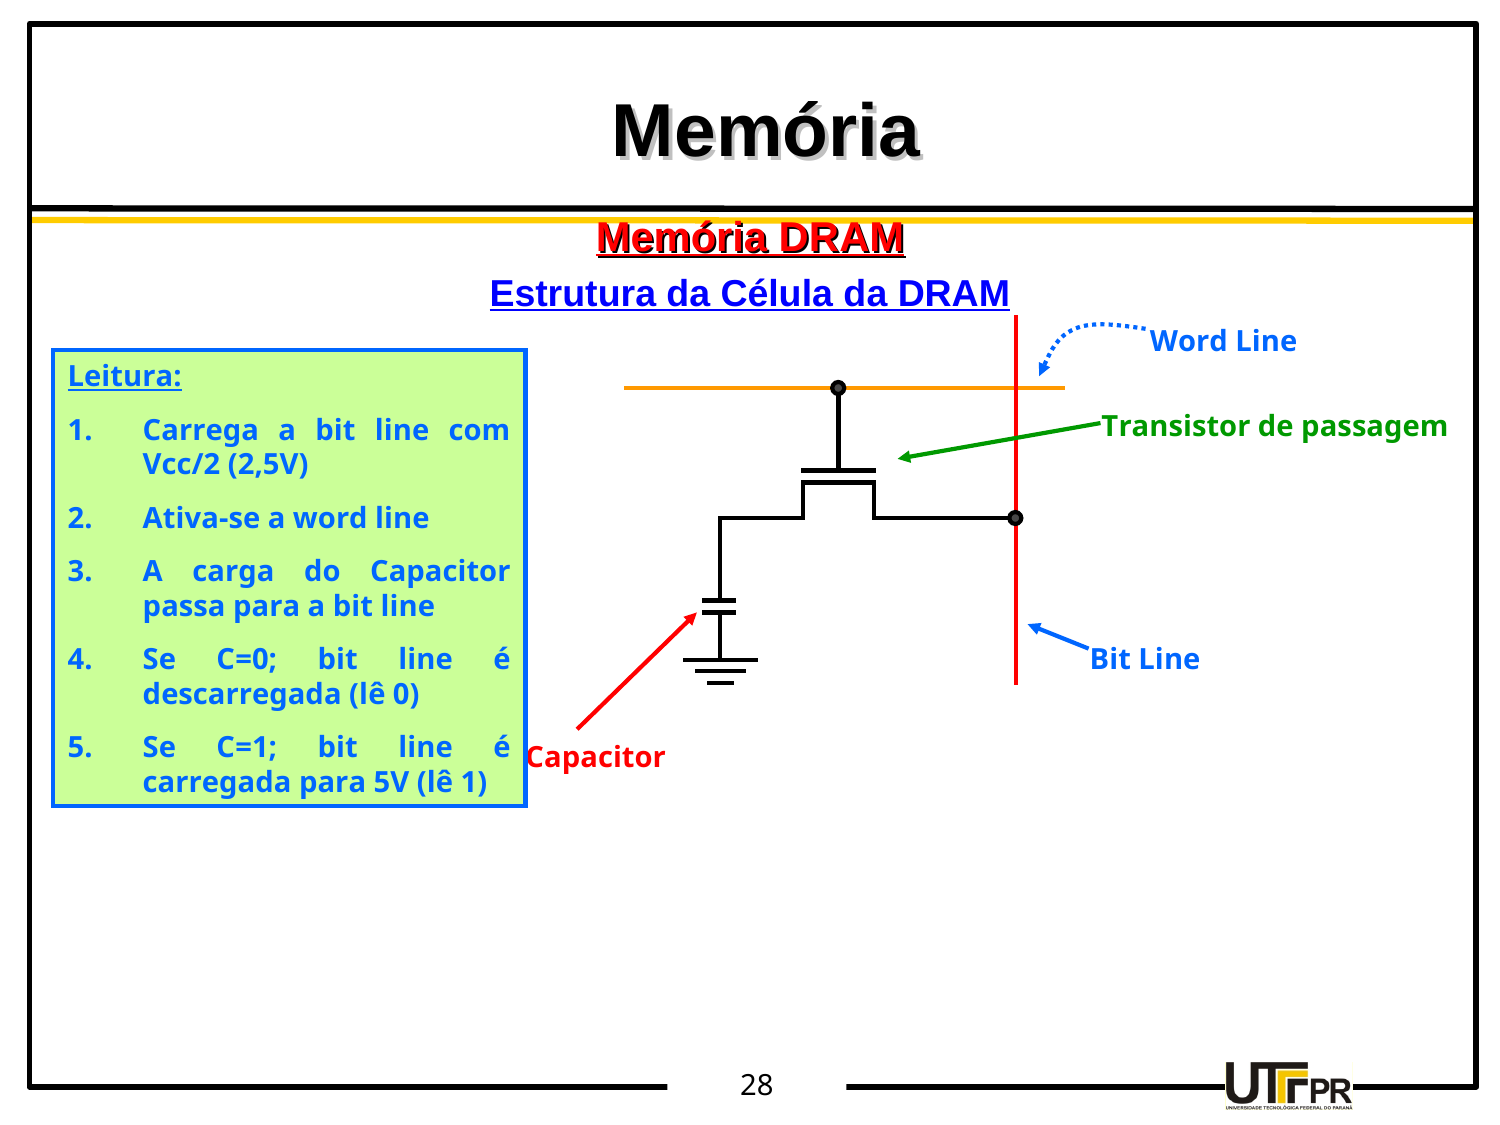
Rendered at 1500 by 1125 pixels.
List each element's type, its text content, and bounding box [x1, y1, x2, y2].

text_box Bit Line [1074, 633, 1216, 684]
text_box Leitura: Carrega a bit line com Vcc/2 (2,5V) Ativa-se a word line A carga do Capacitor passa para a bit line Se C=0; bit line é descarregada (lê 0) Se C=1; bit line é carregada para 5V (lê 1) [52, 349, 526, 806]
text_box [1009, 512, 1022, 524]
picture [1225, 1062, 1353, 1110]
text_box Memória [29, 29, 1477, 207]
list Memória DRAM Estrutura da Célula da DRAM [72, 208, 1428, 978]
text_box Capacitor [526, 730, 682, 781]
text_box Word Line [1135, 314, 1313, 365]
text_box Transistor de passagem [1086, 399, 1464, 451]
text_box [832, 381, 845, 395]
